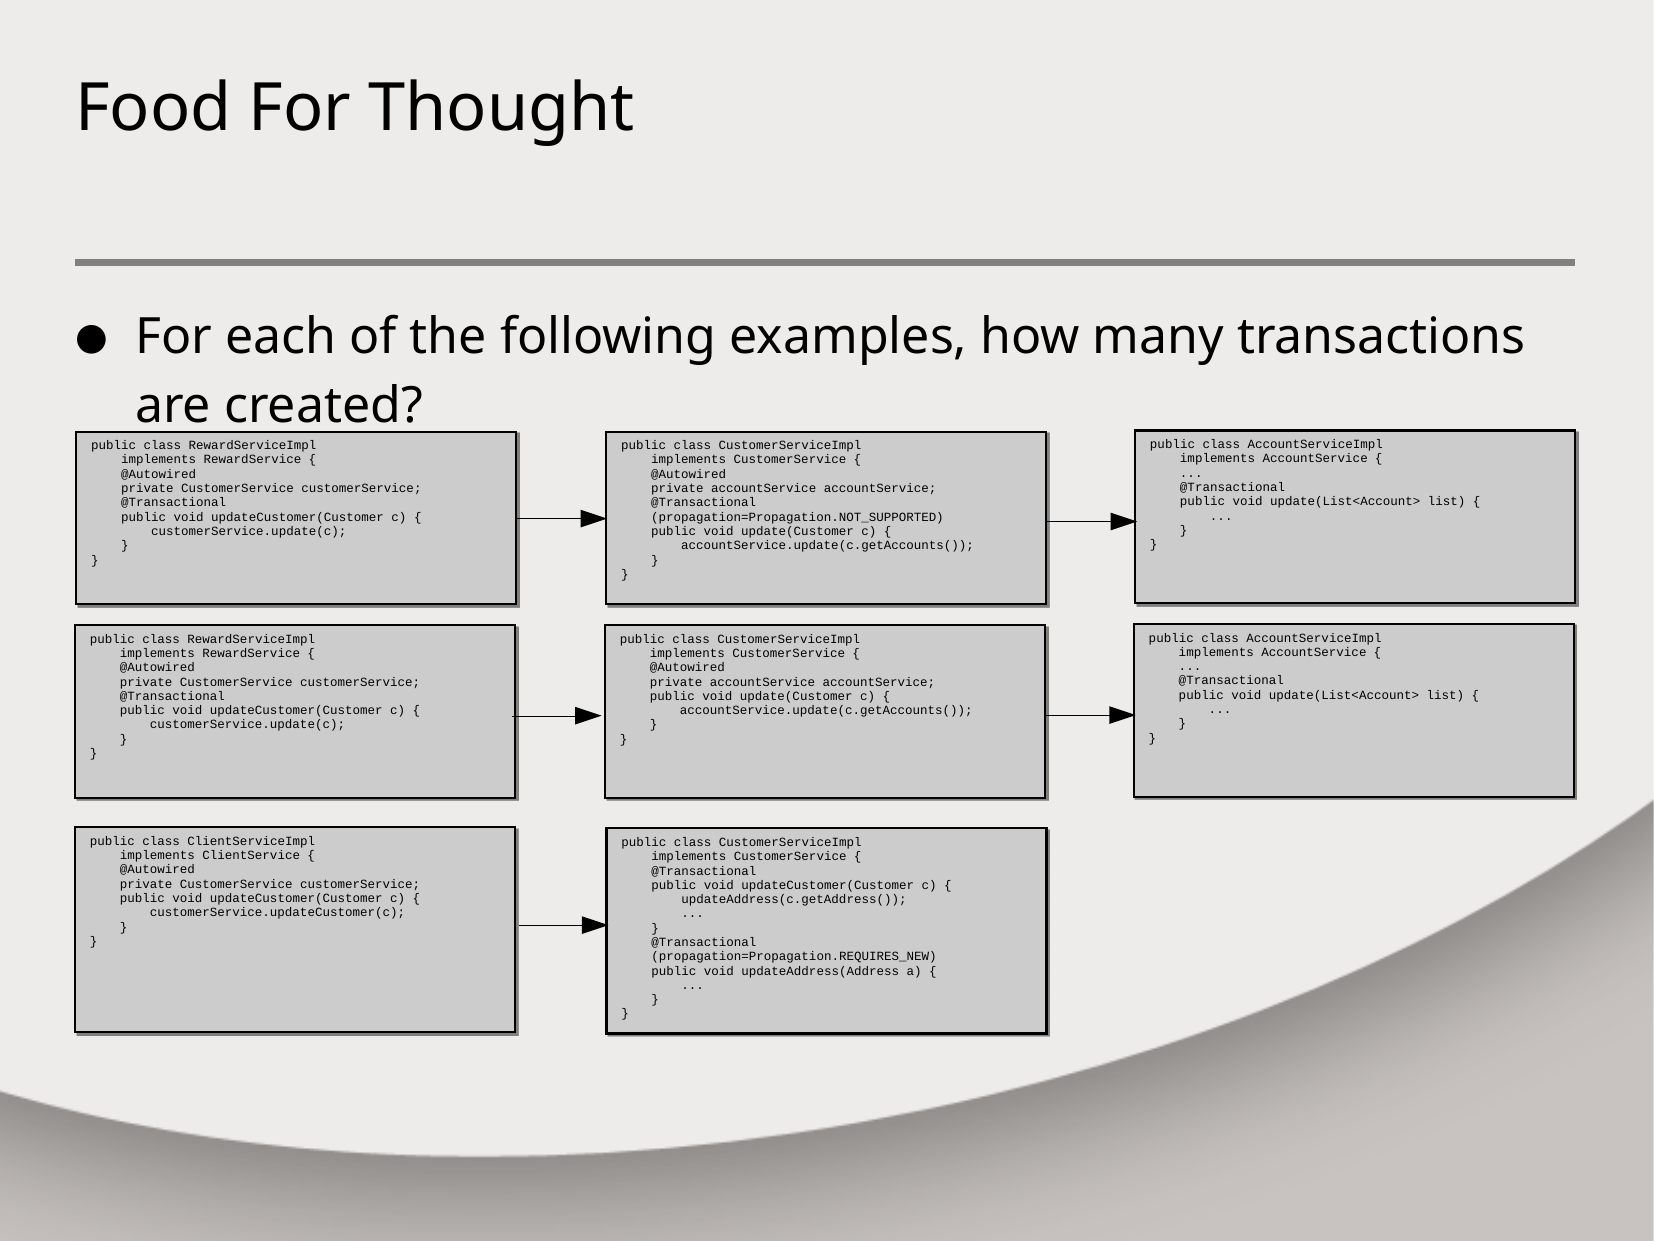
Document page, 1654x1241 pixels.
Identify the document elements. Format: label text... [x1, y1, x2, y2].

text_box public class CustomerServiceImpl implements CustomerService { @Autowired private accountService accountService; @Transactional (propagation=Propagation.NOT_SUPPORTED) public void update(Customer c) { accountService.update(c.getAccounts()); } } [606, 431, 1047, 605]
text_box public class ClientServiceImpl implements ClientService { @Autowired private CustomerService customerService; public void updateCustomer(Customer c) { customerService.updateCustomer(c); } } [75, 827, 516, 1033]
text_box public class CustomerServiceImpl implements CustomerService { @Transactional public void updateCustomer(Customer c) { updateAddress(c.getAddress()); ... } @Transactional (propagation=Propagation.REQUIRES_NEW) public void updateAddress(Address a) { ... } } [606, 828, 1047, 1034]
text_box public class AccountServiceImpl implements AccountService { ... @Transactional public void update(List<Account> list) { ... } } [1135, 430, 1576, 604]
text_box public class RewardServiceImpl implements RewardService { @Autowired private CustomerService customerService; @Transactional public void updateCustomer(Customer c) { customerService.update(c); } } [76, 431, 517, 605]
picture [0, 0, 1654, 1241]
text_box public class AccountServiceImpl implements AccountService { ... @Transactional public void update(List<Account> list) { ... } } [1133, 624, 1574, 797]
list For each of the following examples, how many transactions are created? [75, 300, 1576, 1164]
title Food For Thought [75, 75, 1576, 226]
text_box public class CustomerServiceImpl implements CustomerService { @Autowired private accountService accountService; public void update(Customer c) { accountService.update(c.getAccounts()); } } [605, 625, 1045, 798]
text_box public class RewardServiceImpl implements RewardService { @Autowired private CustomerService customerService; @Transactional public void updateCustomer(Customer c) { customerService.update(c); } } [75, 625, 515, 798]
